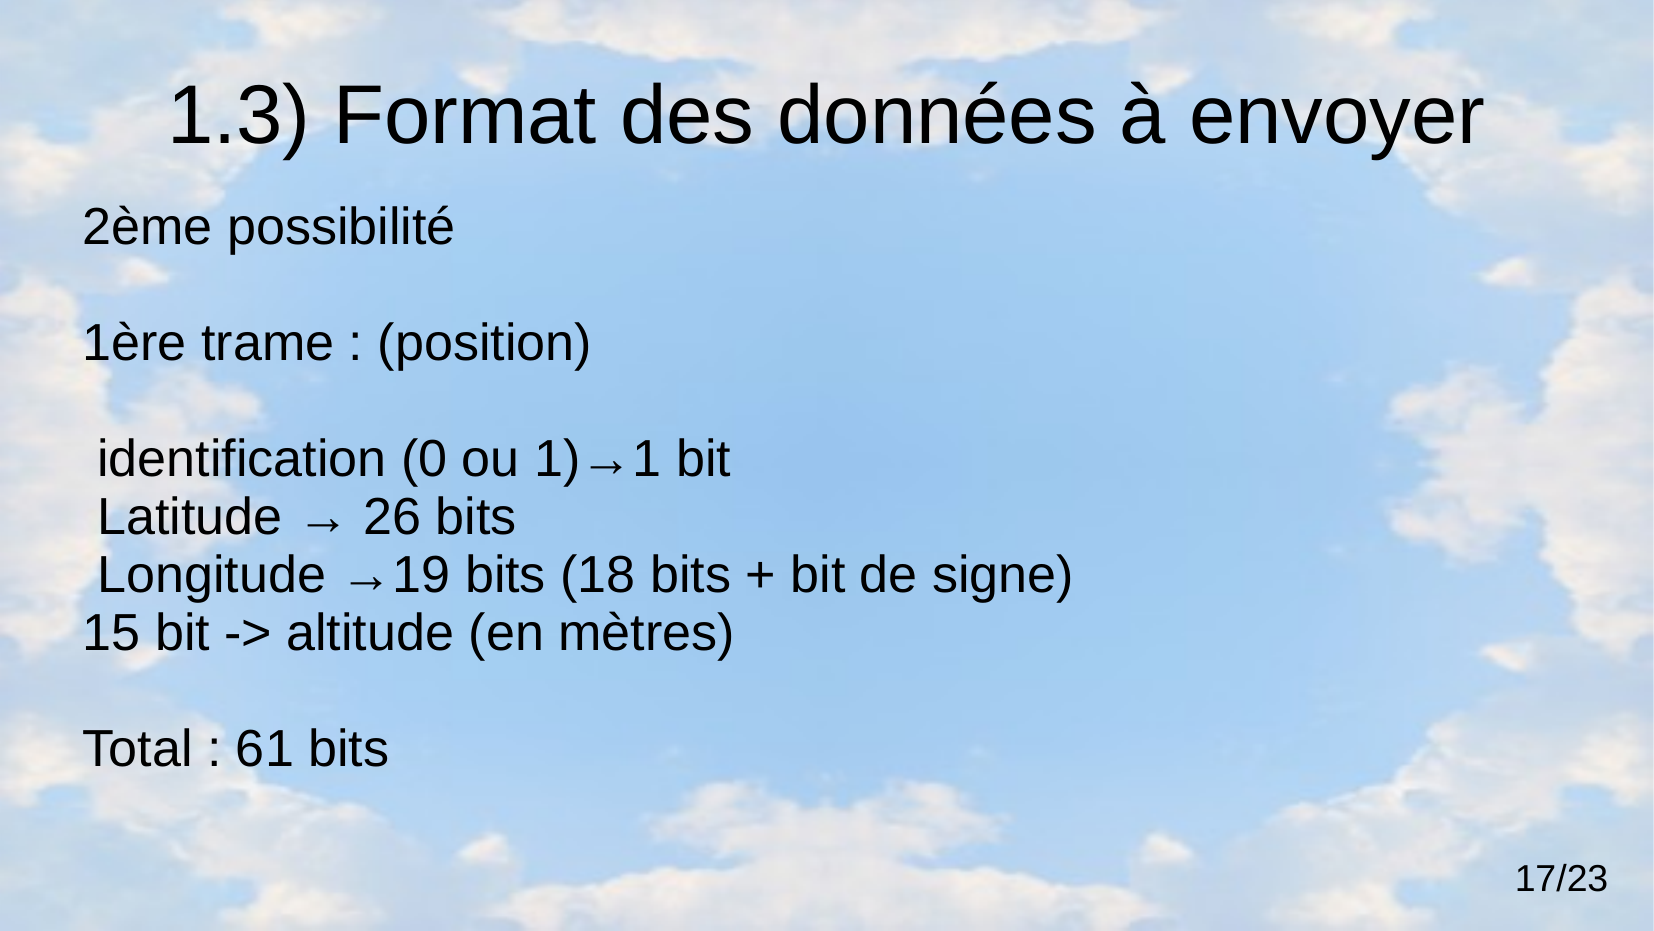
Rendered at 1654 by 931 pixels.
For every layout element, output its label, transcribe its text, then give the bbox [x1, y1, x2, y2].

text_box 1/23 [1500, 850, 1654, 921]
subtitle 2ème possibilité 1ère trame : (position) identification (0 ou 1)→1 bit Latitude → 26 bits Longitude →19 bits (18 bits + bit de signe) 15 bit -> altitude (en mètres) Total : 61 bits [82, 197, 1571, 778]
title 1.3) Format des données à envoyer [82, 37, 1571, 193]
picture [0, 0, 1654, 931]
